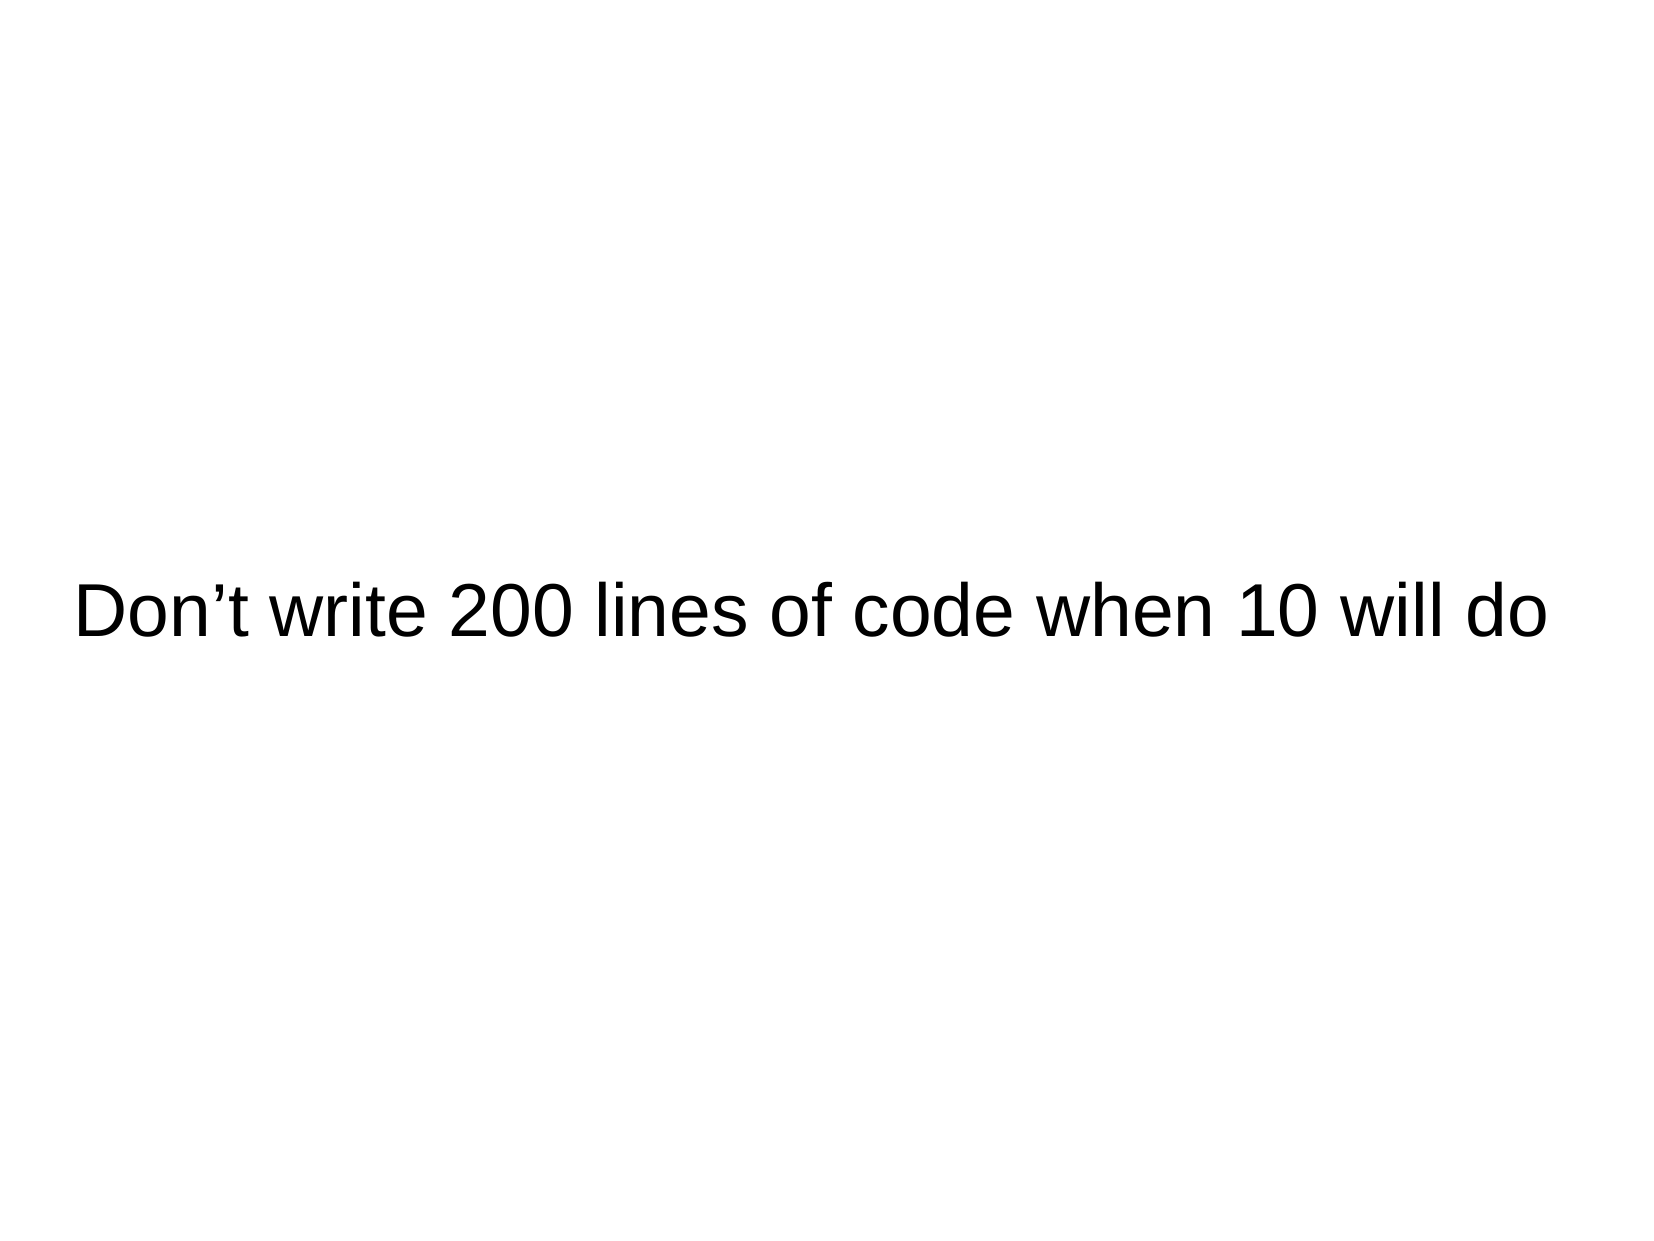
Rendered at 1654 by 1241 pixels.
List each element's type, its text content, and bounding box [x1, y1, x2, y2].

text_box Don’t write 200 lines of code when 10 will do [59, 561, 1595, 680]
